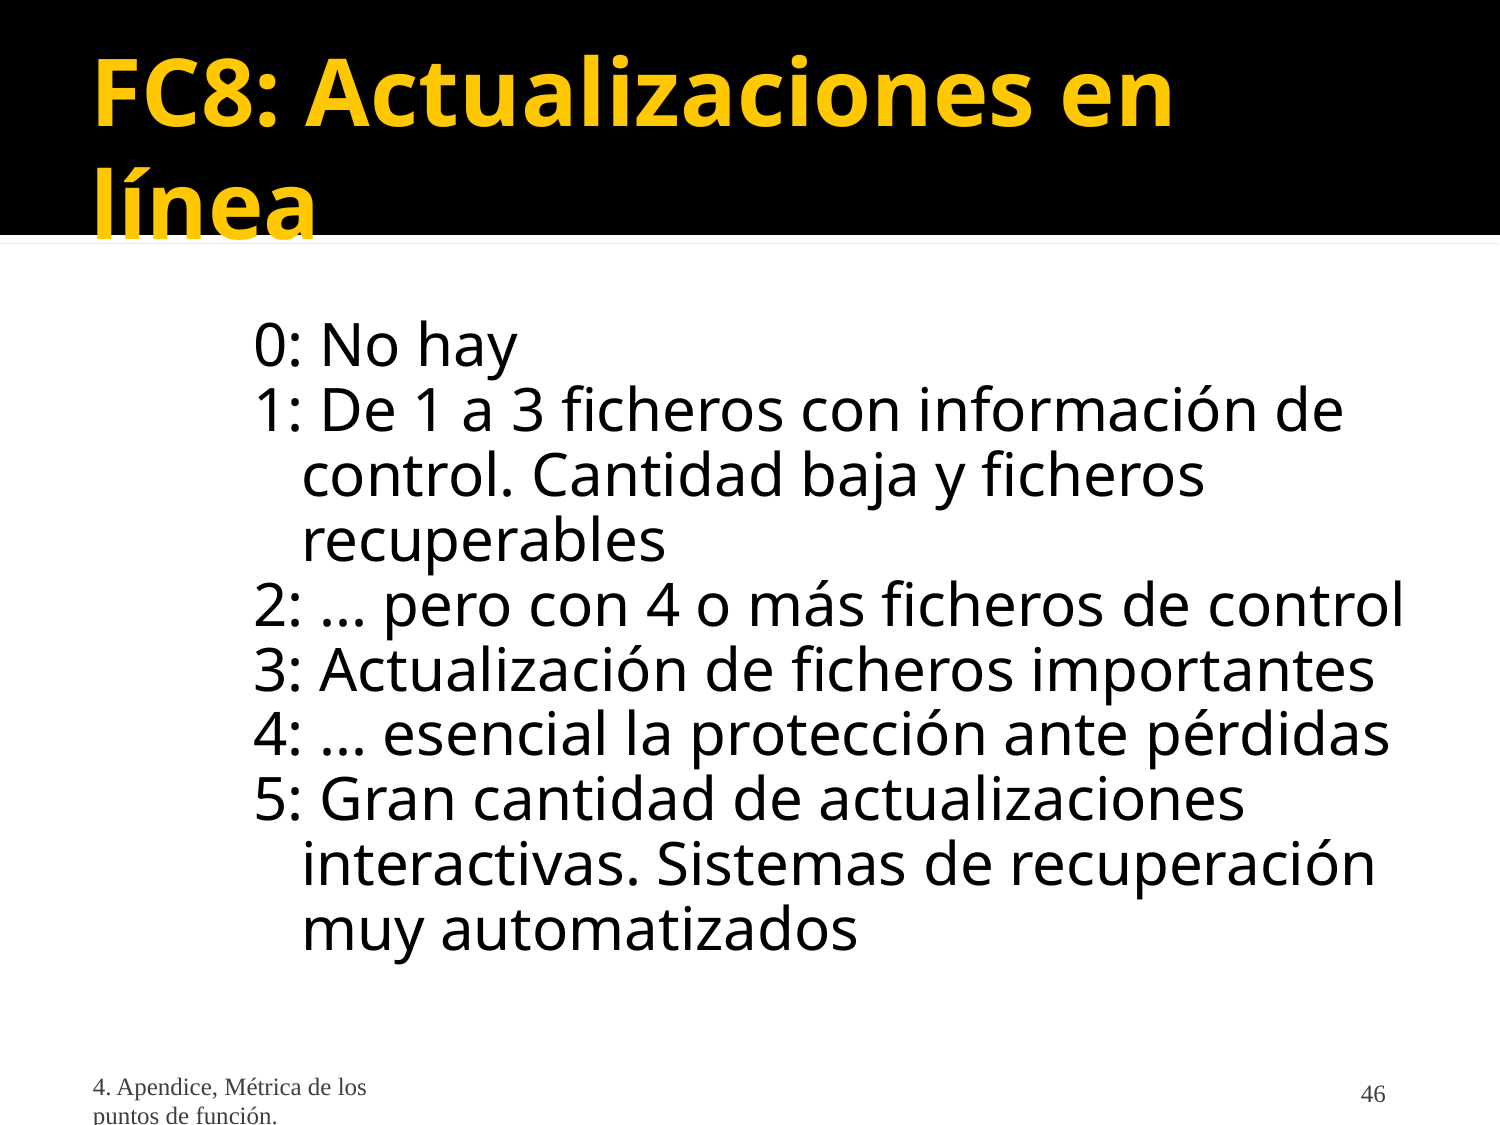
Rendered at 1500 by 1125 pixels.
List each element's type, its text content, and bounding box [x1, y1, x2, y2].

title FC8: Actualizaciones en línea [75, 25, 1426, 232]
text_box 4. Apendice, Métrica de los puntos de función. [75, 1062, 426, 1108]
text_box [1345, 1062, 1467, 1108]
list 0: No hay 1: De 1 a 3 ficheros con información de control. Cantidad baja y ficheros recuperables 2: ... pero con 4 o más ficheros de control 3: Actualización de ficheros importantes 4: ... esencial la protección ante pérdidas 5: Gran cantidad de actualizaciones interactivas. Sistemas de recuperación muy automatizados [162, 299, 1500, 976]
